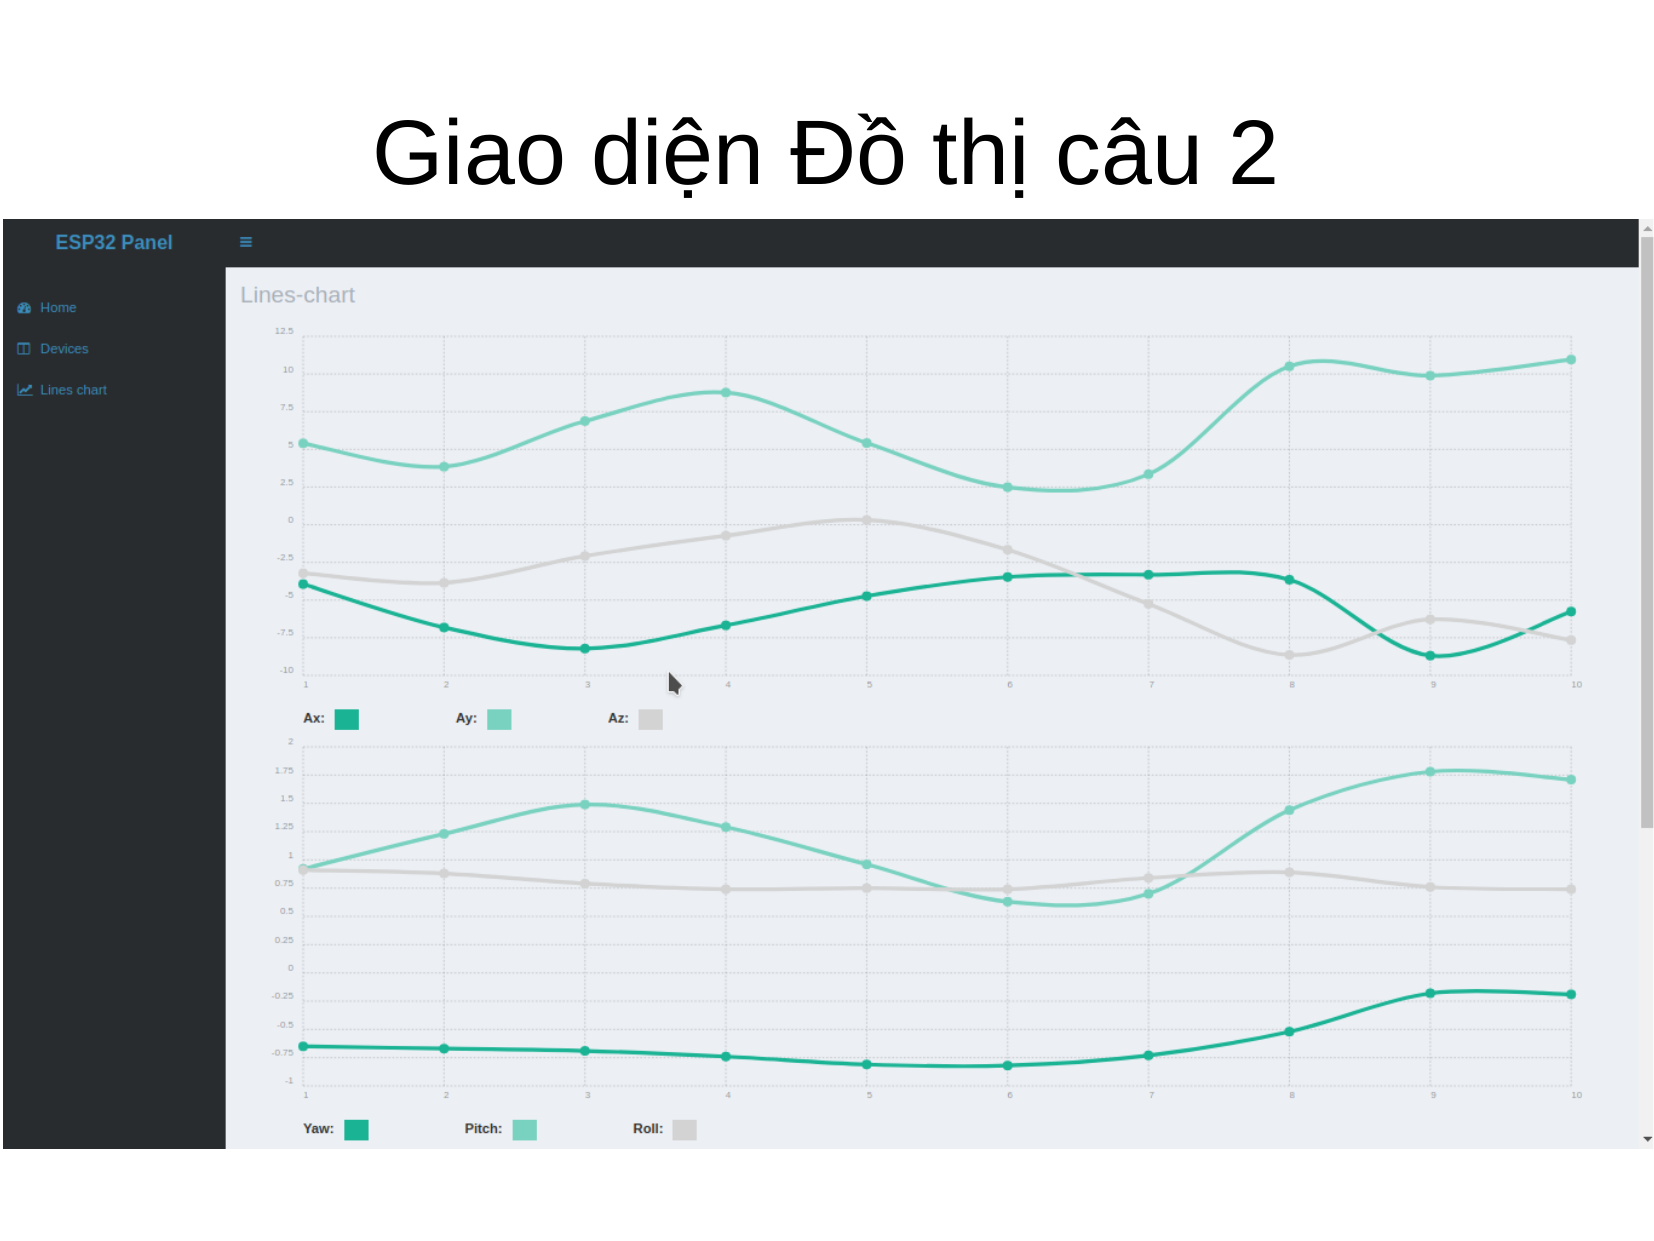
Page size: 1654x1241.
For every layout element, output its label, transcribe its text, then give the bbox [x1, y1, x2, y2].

picture [3, 219, 1654, 1149]
title Giao diện Đồ thị câu 2 [82, 49, 1571, 219]
